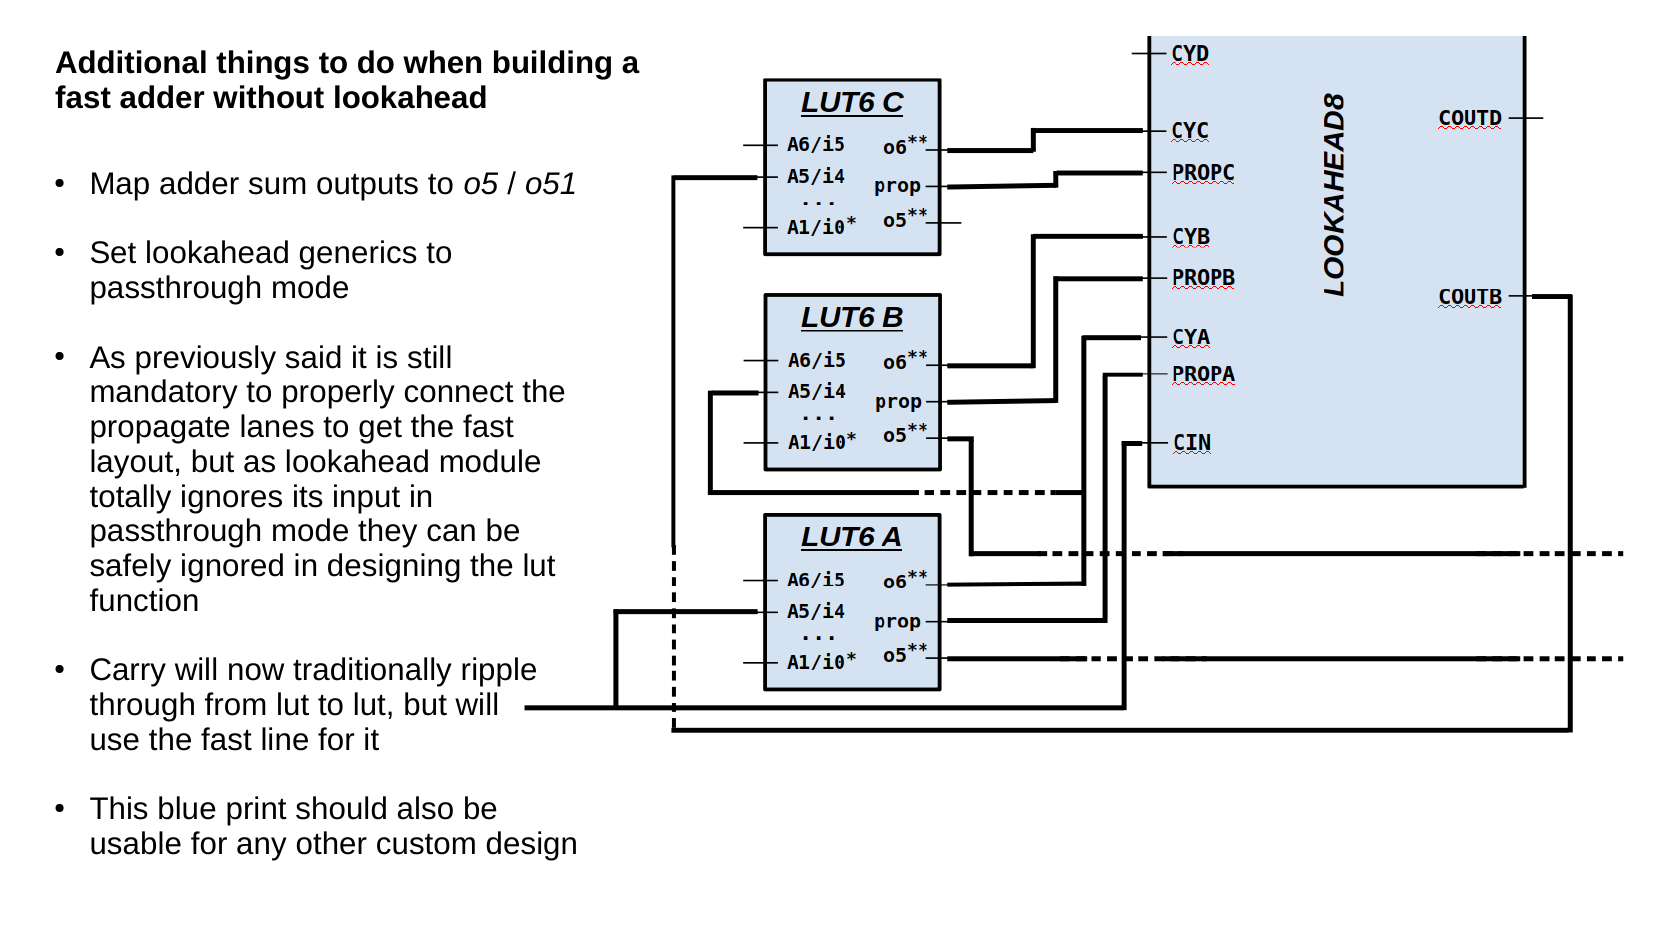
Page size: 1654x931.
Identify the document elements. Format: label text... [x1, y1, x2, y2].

picture [506, 36, 1636, 754]
text_box Map adder sum outputs to o5 / o51 Set lookahead generics to passthrough mode As previously said it is still mandatory to properly connect the propagate lanes to get the fast layout, but as lookahead module totally ignores its input in passthrough mode they can be safely ignored in designing the lut function Carry will now traditionally ripple through from lut to lut, but will use the fast line for it This blue print should also be usable for any other custom design [39, 158, 616, 869]
text_box Additional things to do when building a fast adder without lookahead [40, 38, 676, 183]
